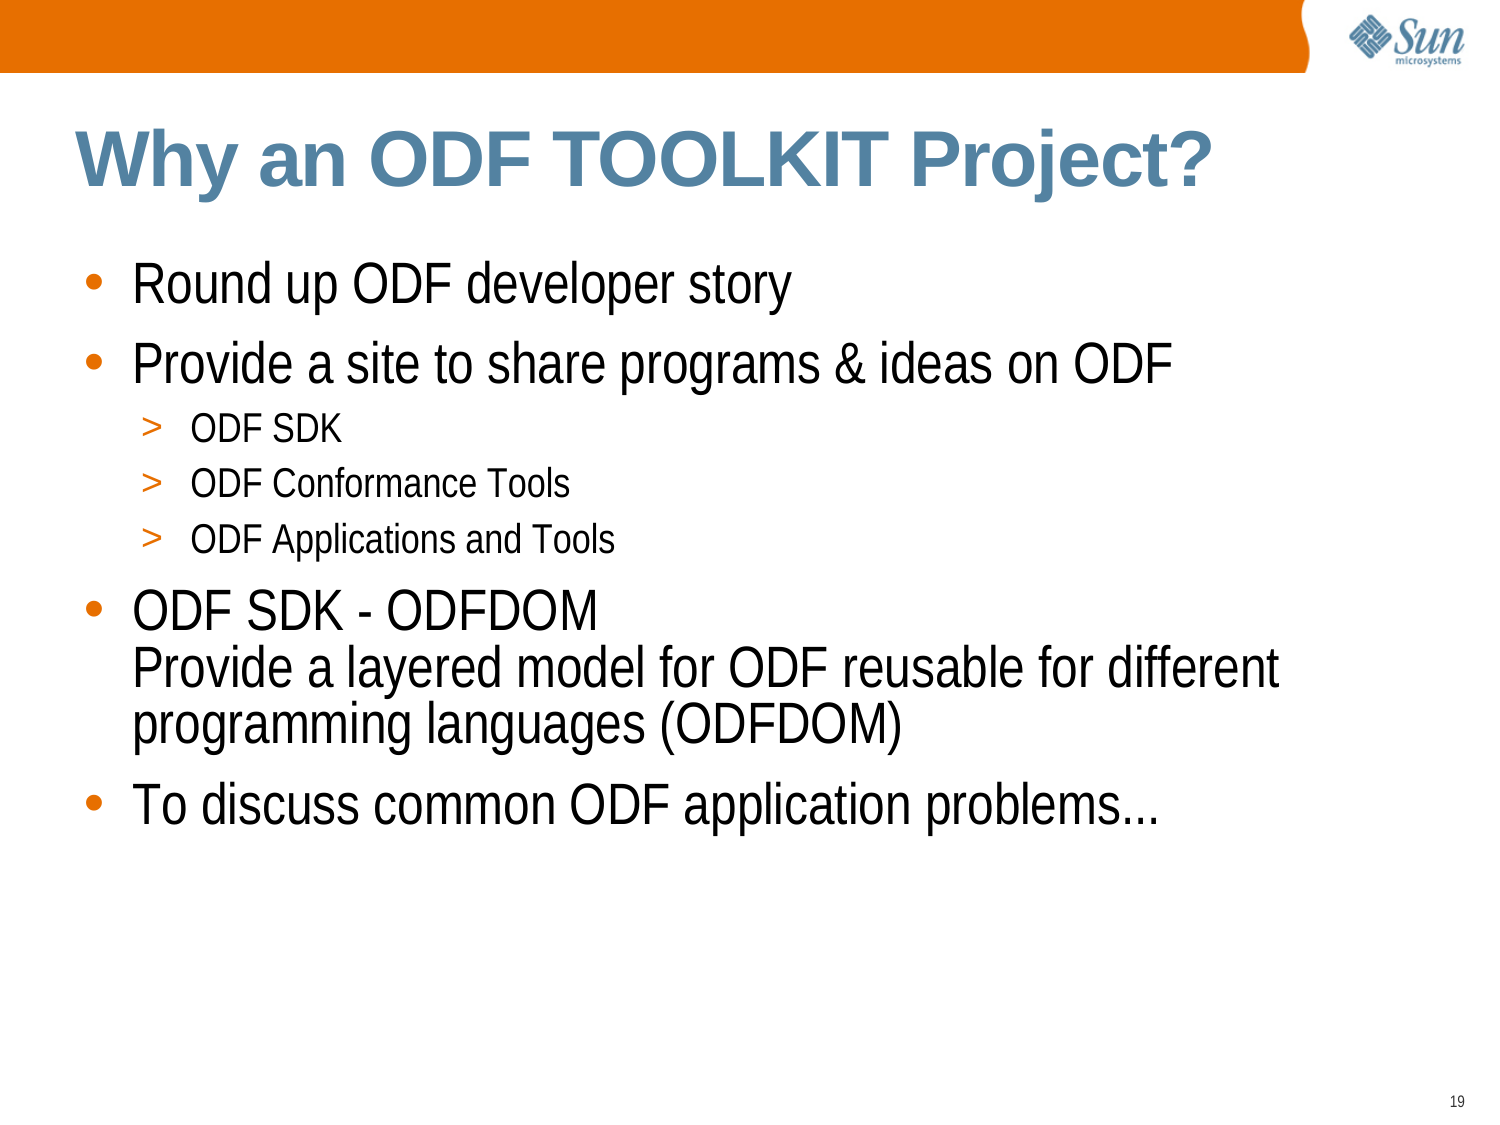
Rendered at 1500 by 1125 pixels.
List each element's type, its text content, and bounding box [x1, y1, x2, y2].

list Round up ODF developer story Provide a site to share programs & ideas on ODF ODF SDK ODF Conformance Tools ODF Applications and Tools ODF SDK - ODFDOM Provide a layered model for ODF reusable for different programming languages (ODFDOM) To discuss common ODF application problems... [64, 258, 1401, 1062]
title Why an ODF TOOLKIT Project? [75, 123, 1437, 227]
picture [0, 0, 1500, 73]
